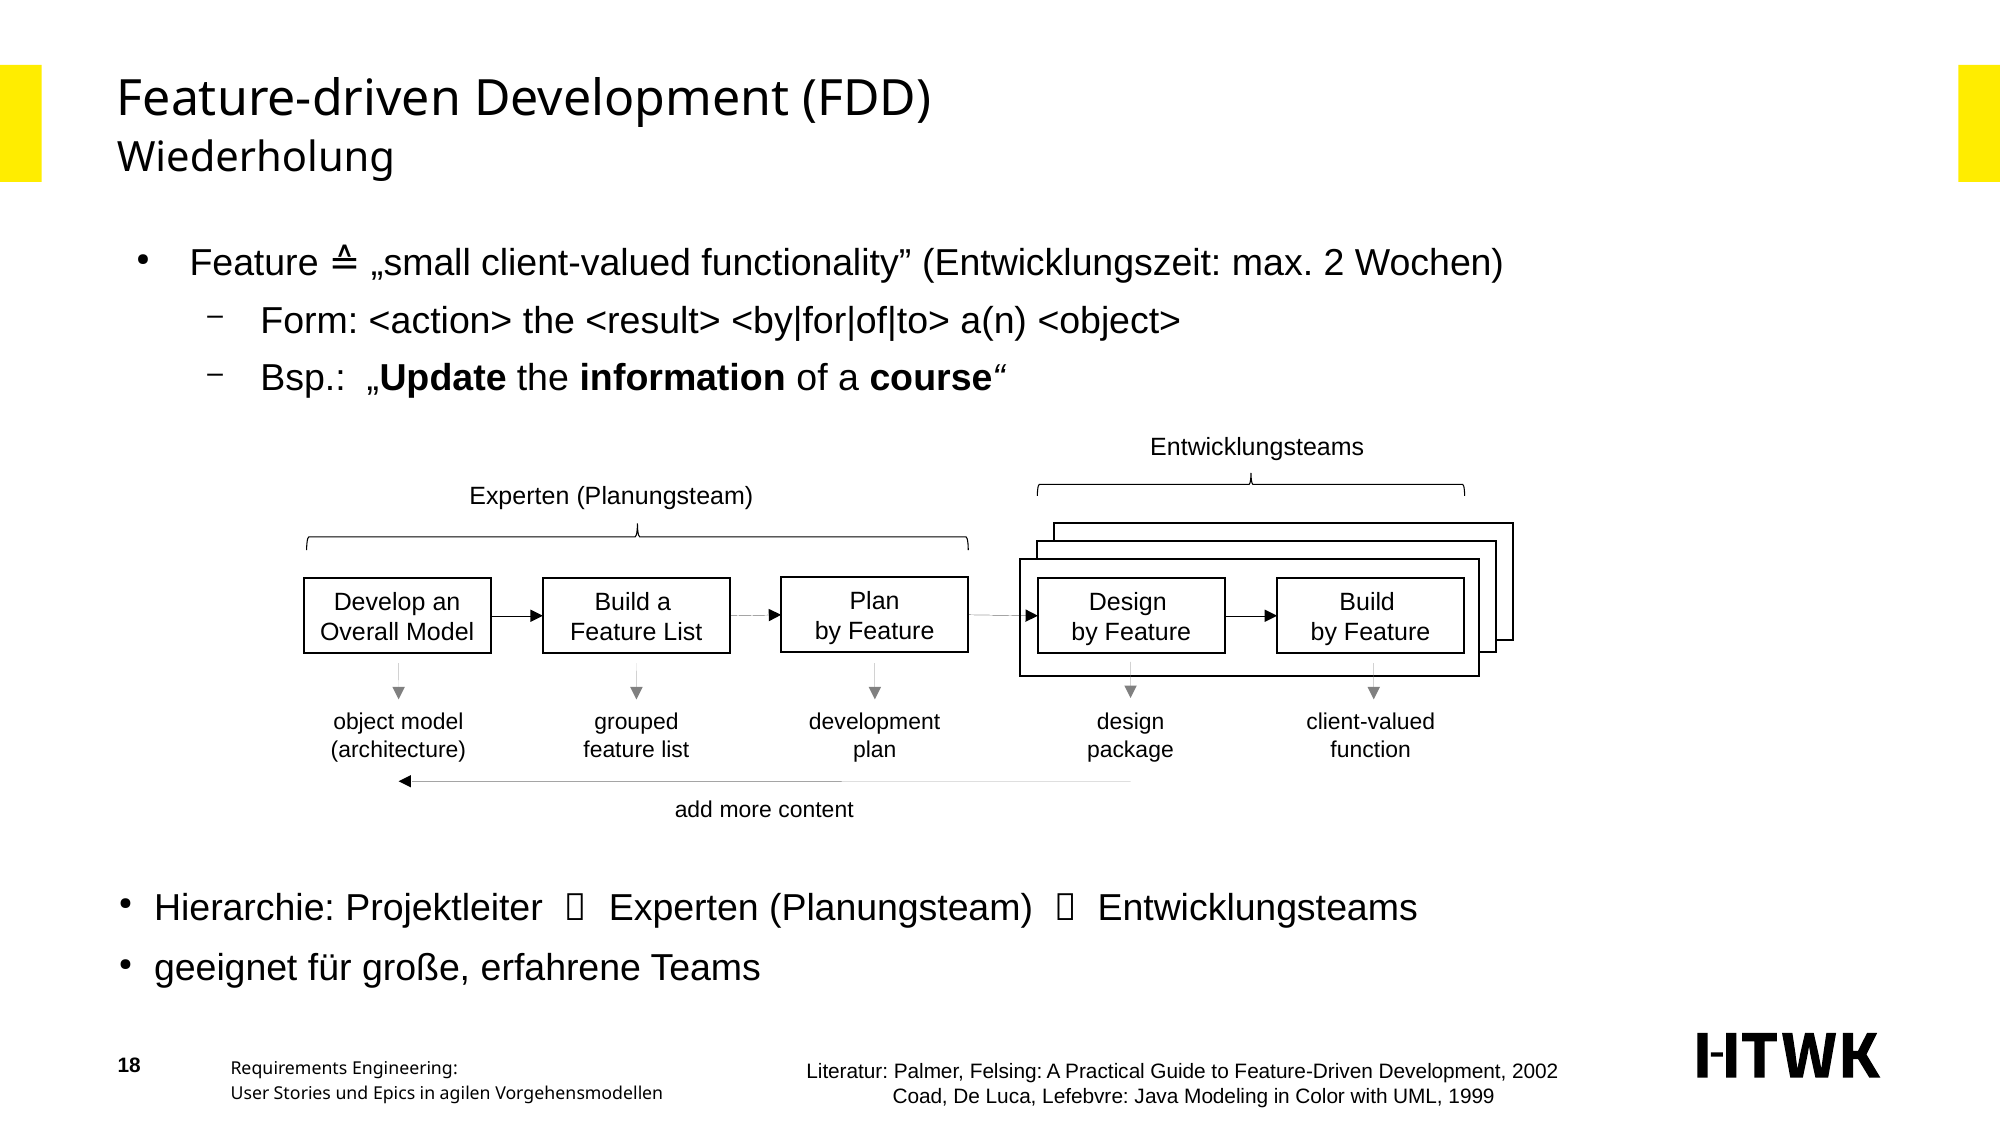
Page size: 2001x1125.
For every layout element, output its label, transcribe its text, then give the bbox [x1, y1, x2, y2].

text_box Design by Feature [1037, 578, 1226, 654]
text_box design package [1036, 699, 1225, 770]
text_box add more content [583, 786, 946, 830]
text_box development plan [781, 699, 969, 770]
text_box object model (architecture) [304, 699, 493, 770]
text_box Feature ≙ „small client-valued functionality” (Entwicklungszeit: max. 2 Wochen) Form: <action> the <result> <by|for|of|to> a(n) <object> Bsp.: „Update the information of a course“ Hierarchie: Projektleiter  Experten (Planungsteam)  Entwicklungsteams geeignet für große, erfahrene Teams [118, 238, 1899, 1003]
text_box Build by Feature [1277, 578, 1465, 654]
text_box Plan by Feature [781, 577, 969, 653]
text_box Build a Feature List [542, 578, 730, 654]
text_box Experten (Planungsteam) [454, 471, 769, 517]
text_box [1020, 523, 1514, 676]
text_box Entwicklungsteams [1135, 423, 1380, 469]
text_box Develop an Overall Model [303, 578, 491, 654]
title Feature-driven Development (FDD) Wiederholung [116, 60, 1882, 178]
text_box Literatur: Palmer, Felsing: A Practical Guide to Feature-Driven Development, 2002 Coad, De Luca, Lefebvre: Java Modeling in Color with UML, 1999 [791, 1050, 1594, 1115]
text_box grouped feature list [542, 699, 730, 770]
text_box client-valued function [1277, 699, 1465, 770]
